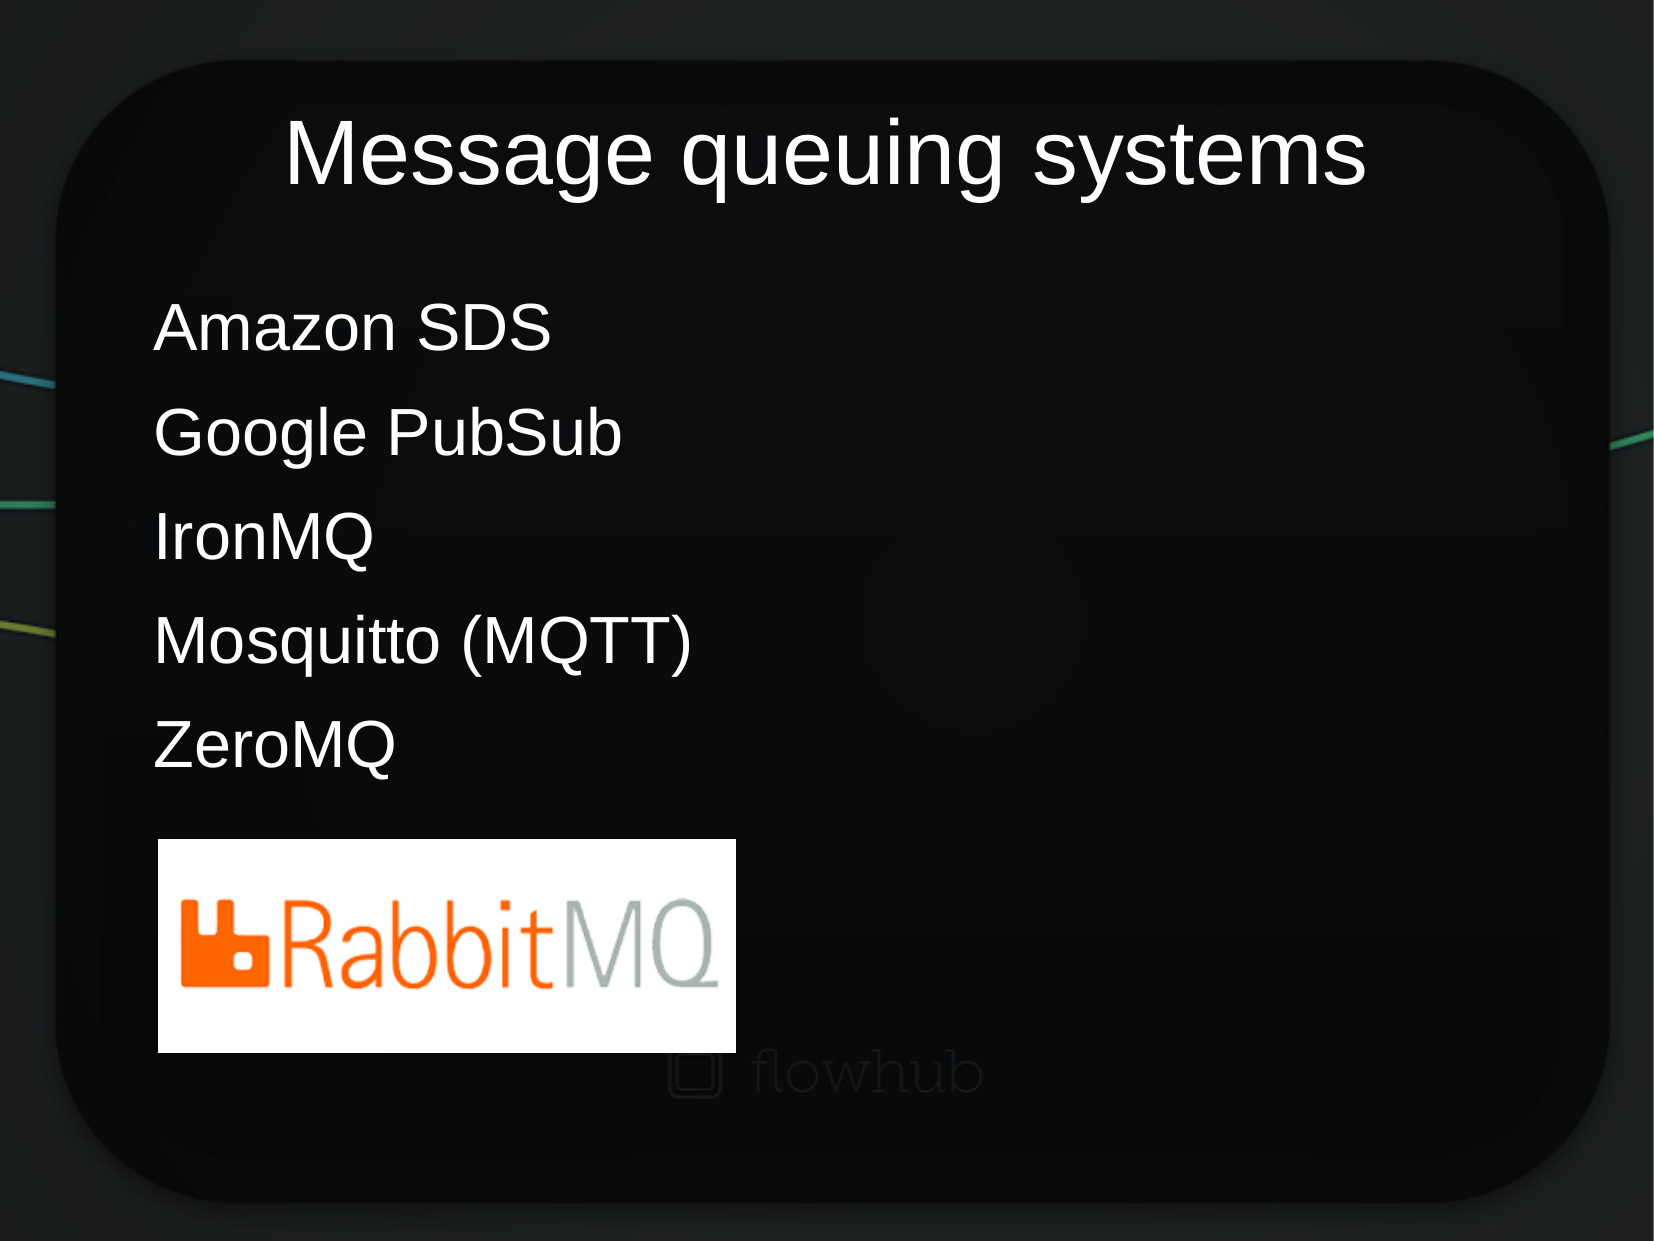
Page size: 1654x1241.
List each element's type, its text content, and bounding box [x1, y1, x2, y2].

picture [0, 0, 1654, 1241]
list Amazon SDS Google PubSub IronMQ Mosquitto (MQTT) ZeroMQ …. [82, 290, 1571, 1010]
title Message queuing systems [82, 49, 1571, 257]
